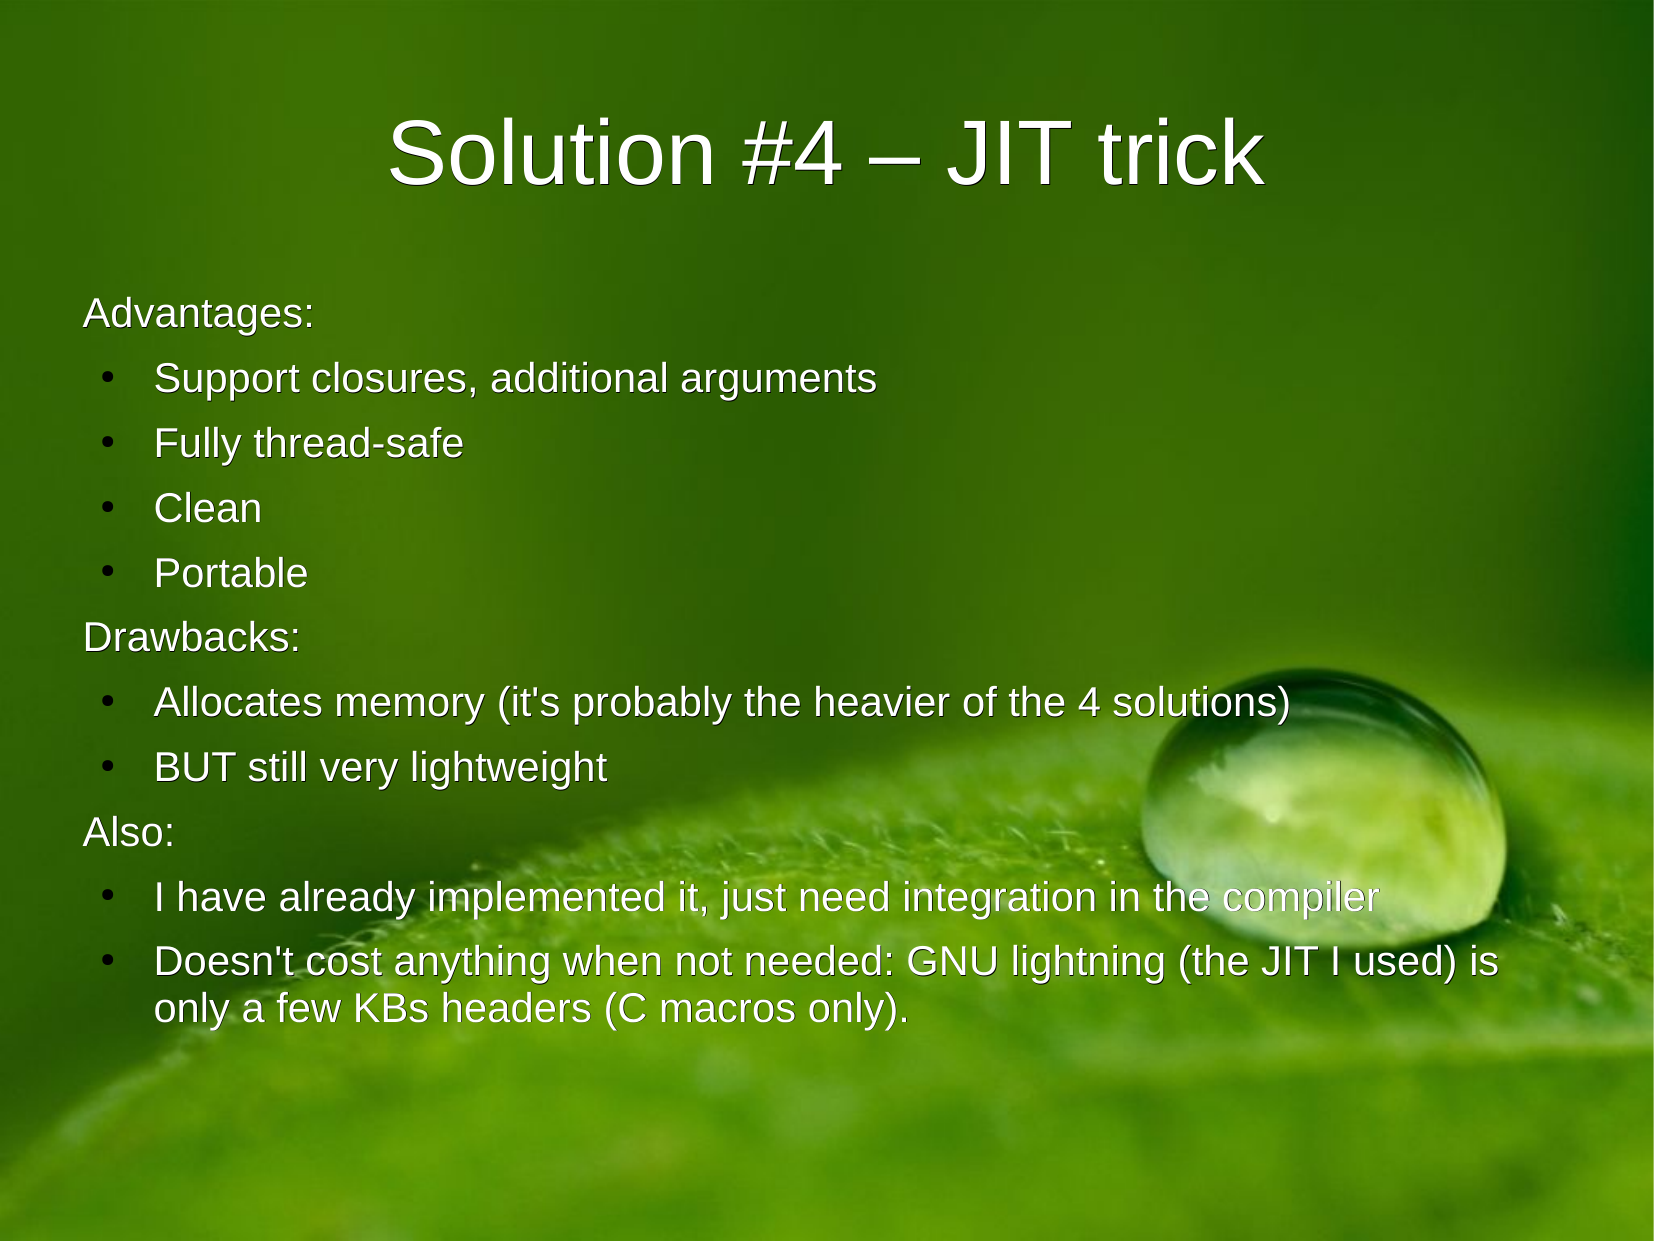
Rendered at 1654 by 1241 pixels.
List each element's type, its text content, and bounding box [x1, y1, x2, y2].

title Solution #4 – JIT trick [82, 56, 1571, 250]
list Advantages: Support closures, additional arguments Fully thread-safe Clean Portable Drawbacks: Allocates memory (it's probably the heavier of the 4 solutions) BUT still very lightweight Also: I have already implemented it, just need integration in the compiler Doesn't cost anything when not needed: GNU lightning (the JIT I used) is only a few KBs headers (C macros only). [82, 290, 1571, 1094]
picture [0, 0, 1654, 1241]
